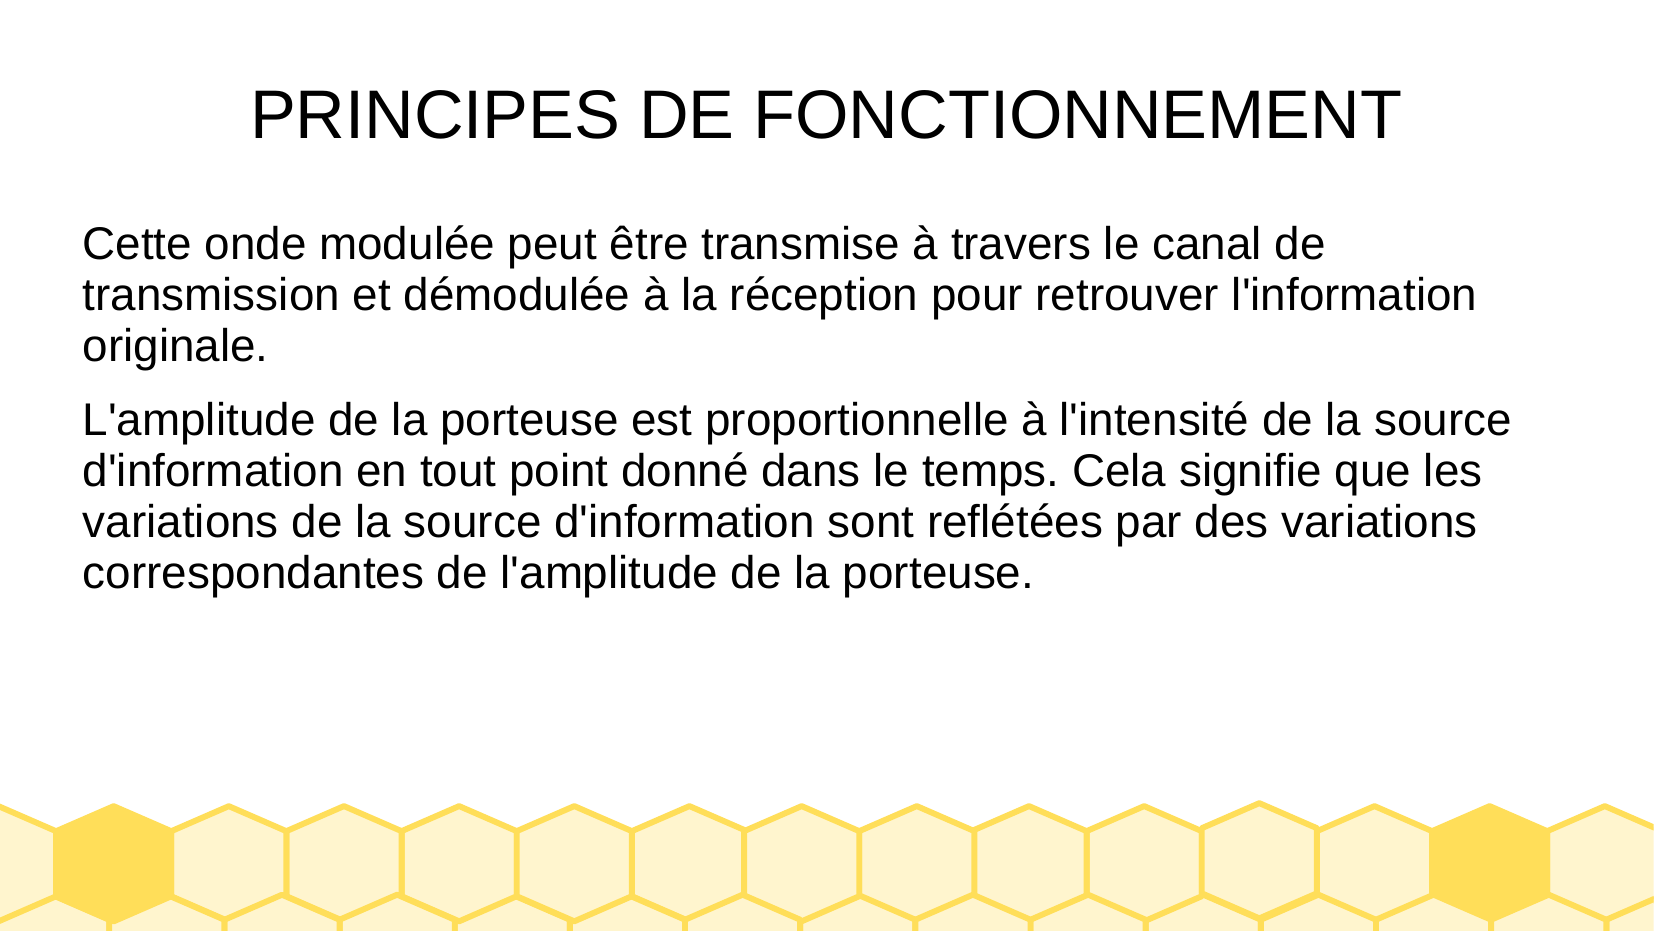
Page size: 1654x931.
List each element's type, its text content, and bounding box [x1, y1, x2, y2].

title PRINCIPES DE FONCTIONNEMENT [82, 37, 1571, 193]
list Cette onde modulée peut être transmise à travers le canal de transmission et démodulée à la réception pour retrouver l'information originale. L'amplitude de la porteuse est proportionnelle à l'intensité de la source d'information en tout point donné dans le temps. Cela signifie que les variations de la source d'information sont reflétées par des variations correspondantes de l'amplitude de la porteuse. [82, 217, 1571, 758]
